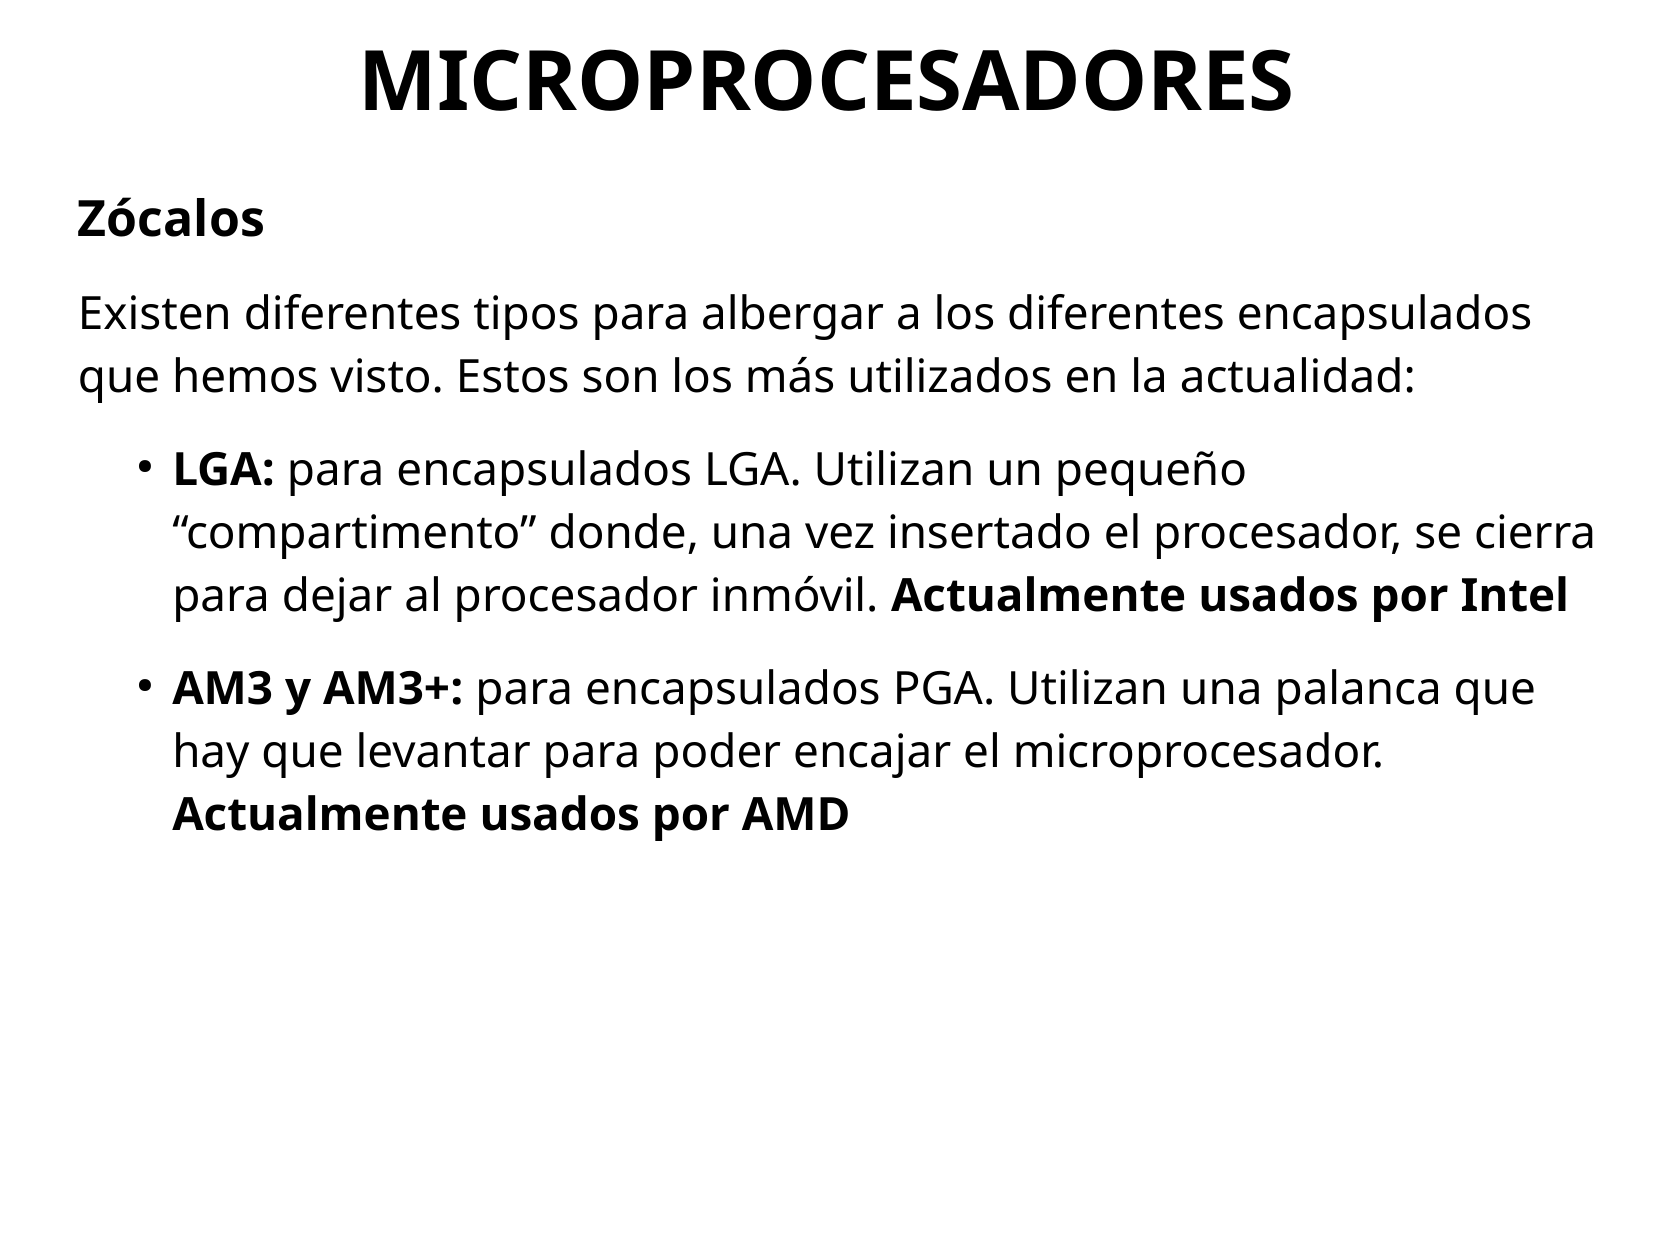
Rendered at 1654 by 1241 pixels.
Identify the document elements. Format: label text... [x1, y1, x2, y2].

title MICROPROCESADORES [83, 0, 1572, 154]
subtitle Zócalos Existen diferentes tipos para albergar a los diferentes encapsulados que hemos visto. Estos son los más utilizados en la actualidad: LGA: para encapsulados LGA. Utilizan un pequeño “compartimento” donde, una vez insertado el procesador, se cierra para dejar al procesador inmóvil. Actualmente usados por Intel AM3 y AM3+: para encapsulados PGA. Utilizan una palanca que hay que levantar para poder encajar el microprocesador. Actualmente usados por AMD [11, 177, 1607, 1189]
